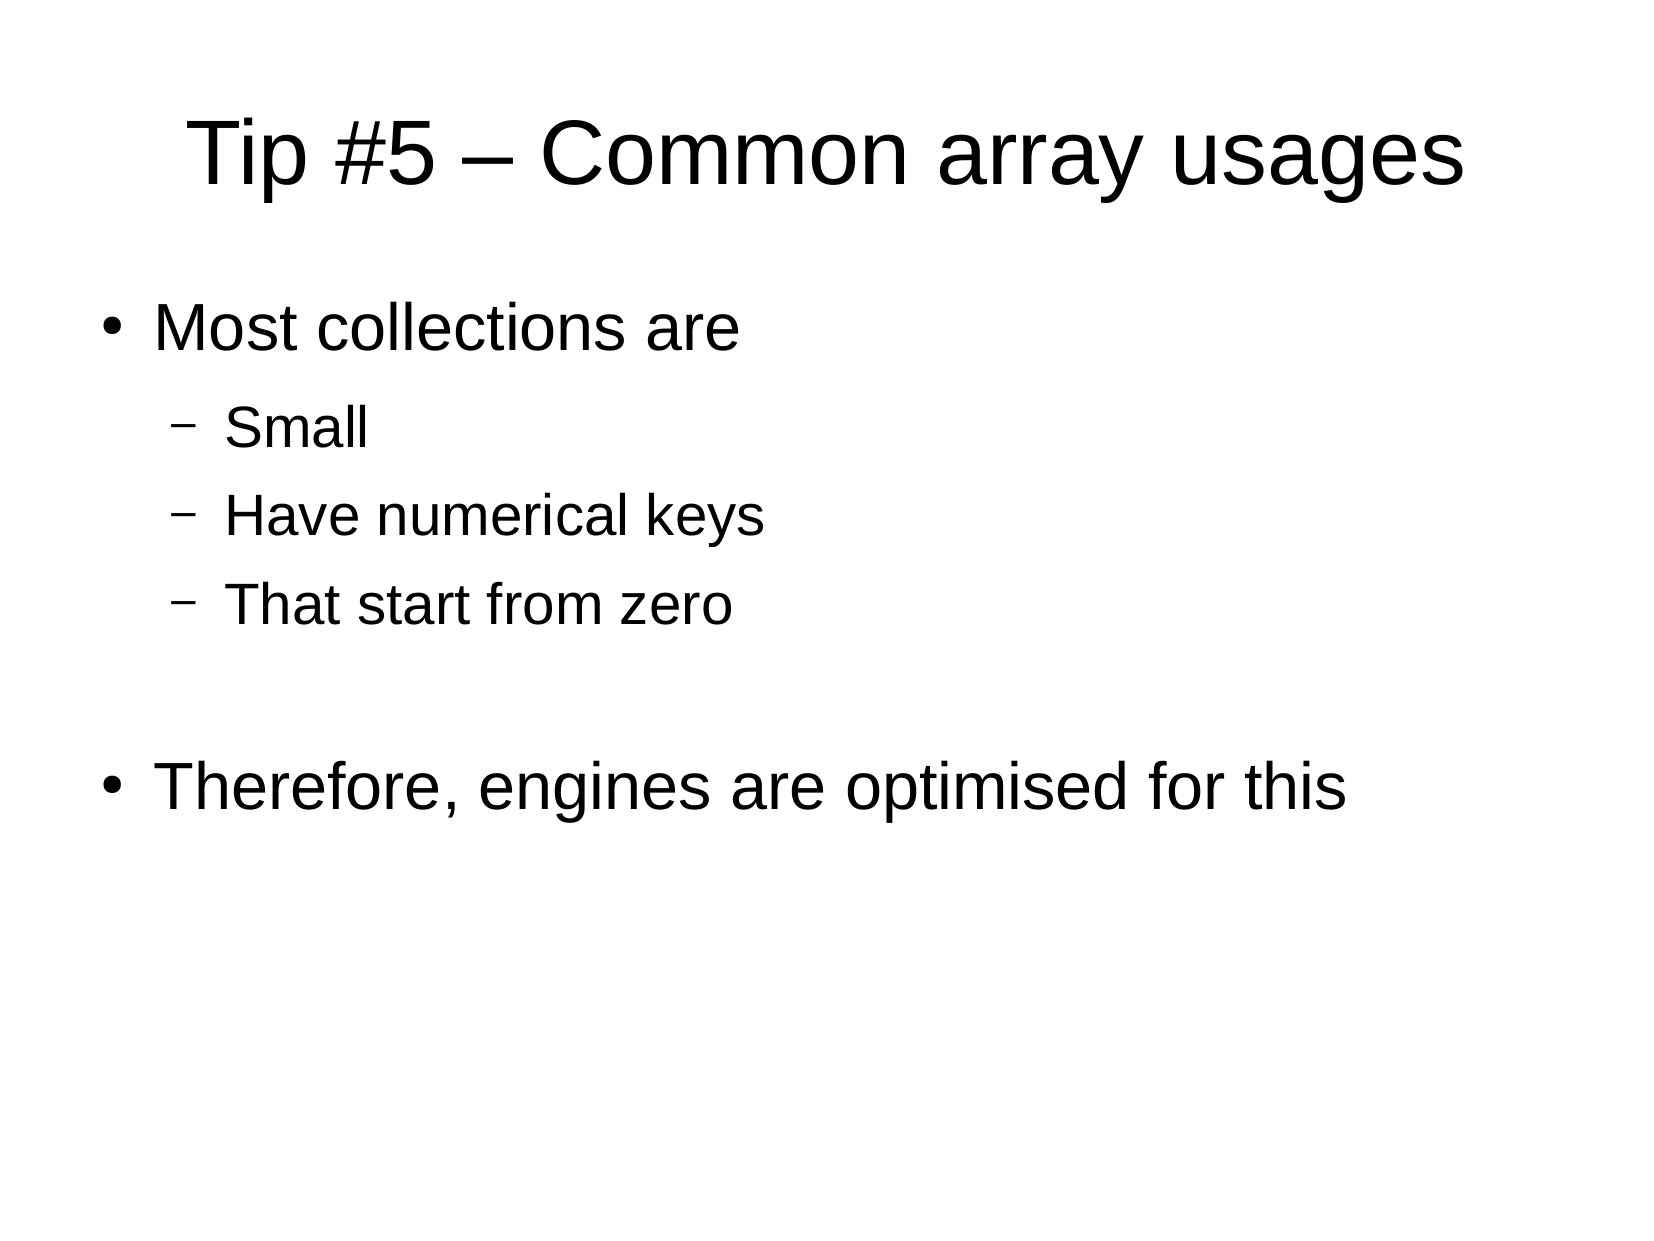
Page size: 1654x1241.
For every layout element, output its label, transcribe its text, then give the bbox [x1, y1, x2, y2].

list Most collections are Small Have numerical keys That start from zero Therefore, engines are optimised for this [82, 290, 1538, 1010]
title Tip #5 – Common array usages [82, 49, 1571, 257]
